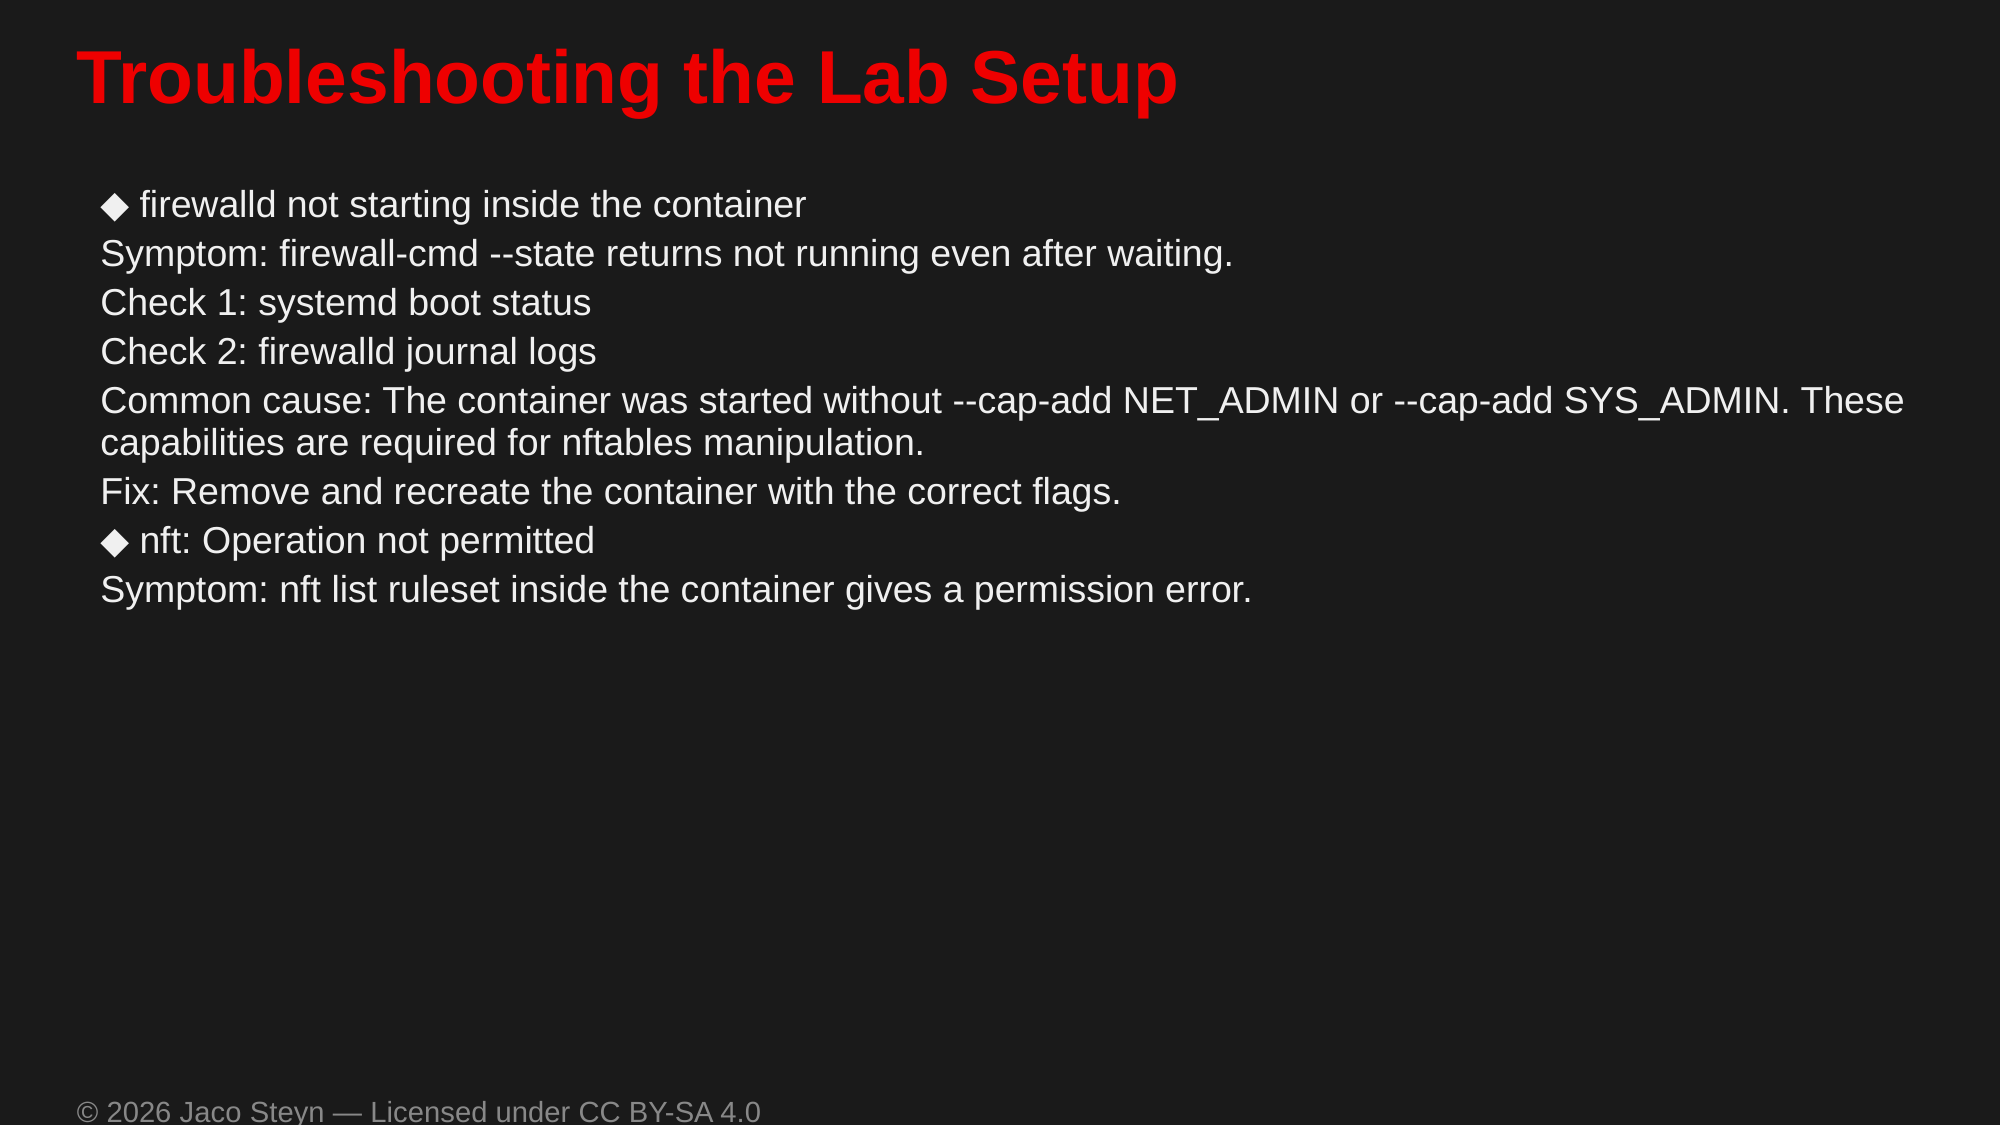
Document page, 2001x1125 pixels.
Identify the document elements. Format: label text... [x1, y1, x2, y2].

text_box © 2026 Jaco Steyn — Licensed under CC BY-SA 4.0 [59, 1083, 1942, 1120]
text_box Troubleshooting the Lab Setup [59, 23, 1942, 154]
text_box ◆ firewalld not starting inside the container Symptom: firewall-cmd --state returns not running even after waiting. Check 1: systemd boot status Check 2: firewalld journal logs Common cause: The container was started without --cap-add NET_ADMIN or --cap-add SYS_ADMIN. These capabilities are required for nftables manipulation. Fix: Remove and recreate the container with the correct flags. ◆ nft: Operation not permitted Symptom: nft list ruleset inside the container gives a permission error. [59, 171, 1942, 1083]
